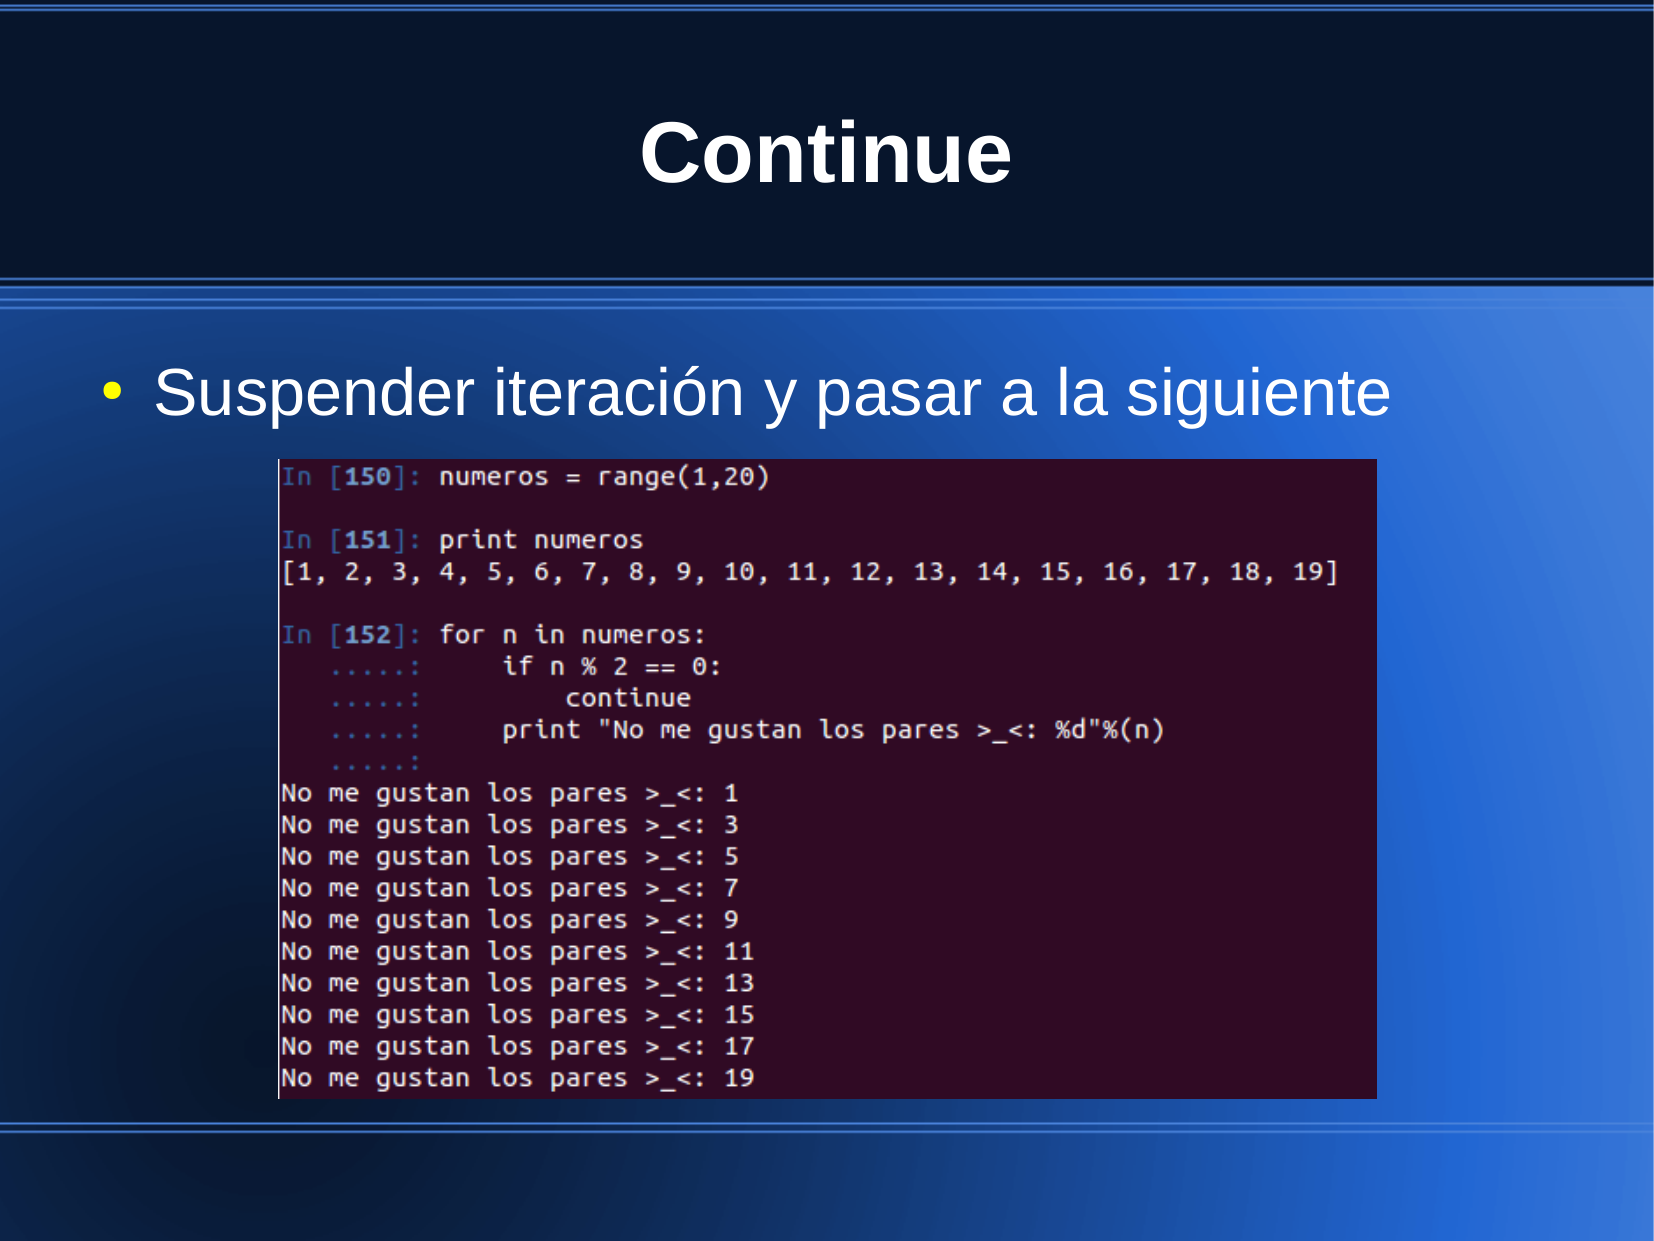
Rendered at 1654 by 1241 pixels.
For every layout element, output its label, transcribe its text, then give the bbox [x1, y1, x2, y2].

list Suspender iteración y pasar a la siguiente [82, 355, 1571, 1075]
title Continue [82, 49, 1571, 257]
picture [0, 0, 1654, 1241]
